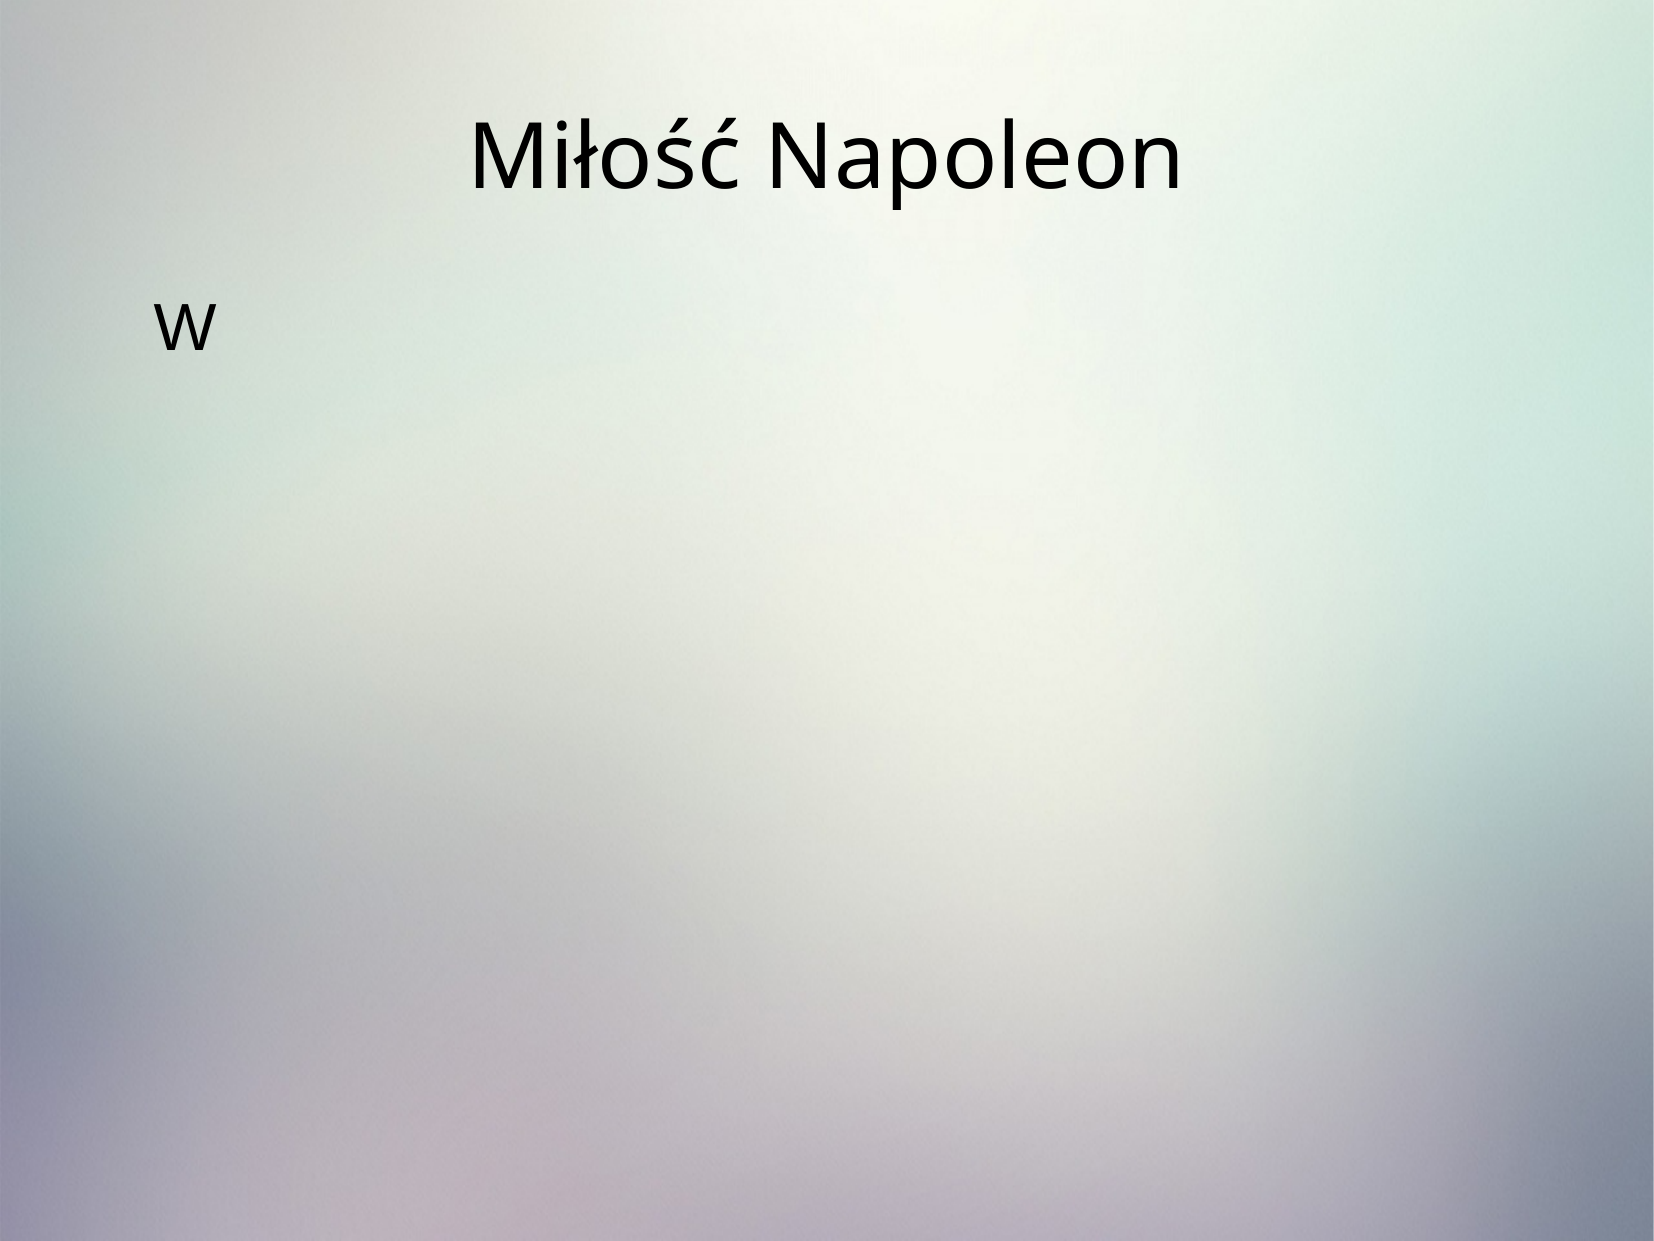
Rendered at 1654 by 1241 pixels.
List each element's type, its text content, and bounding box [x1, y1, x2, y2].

title Miłość Napoleon [82, 49, 1571, 257]
list W [82, 290, 1571, 1010]
picture [0, 0, 1654, 1241]
